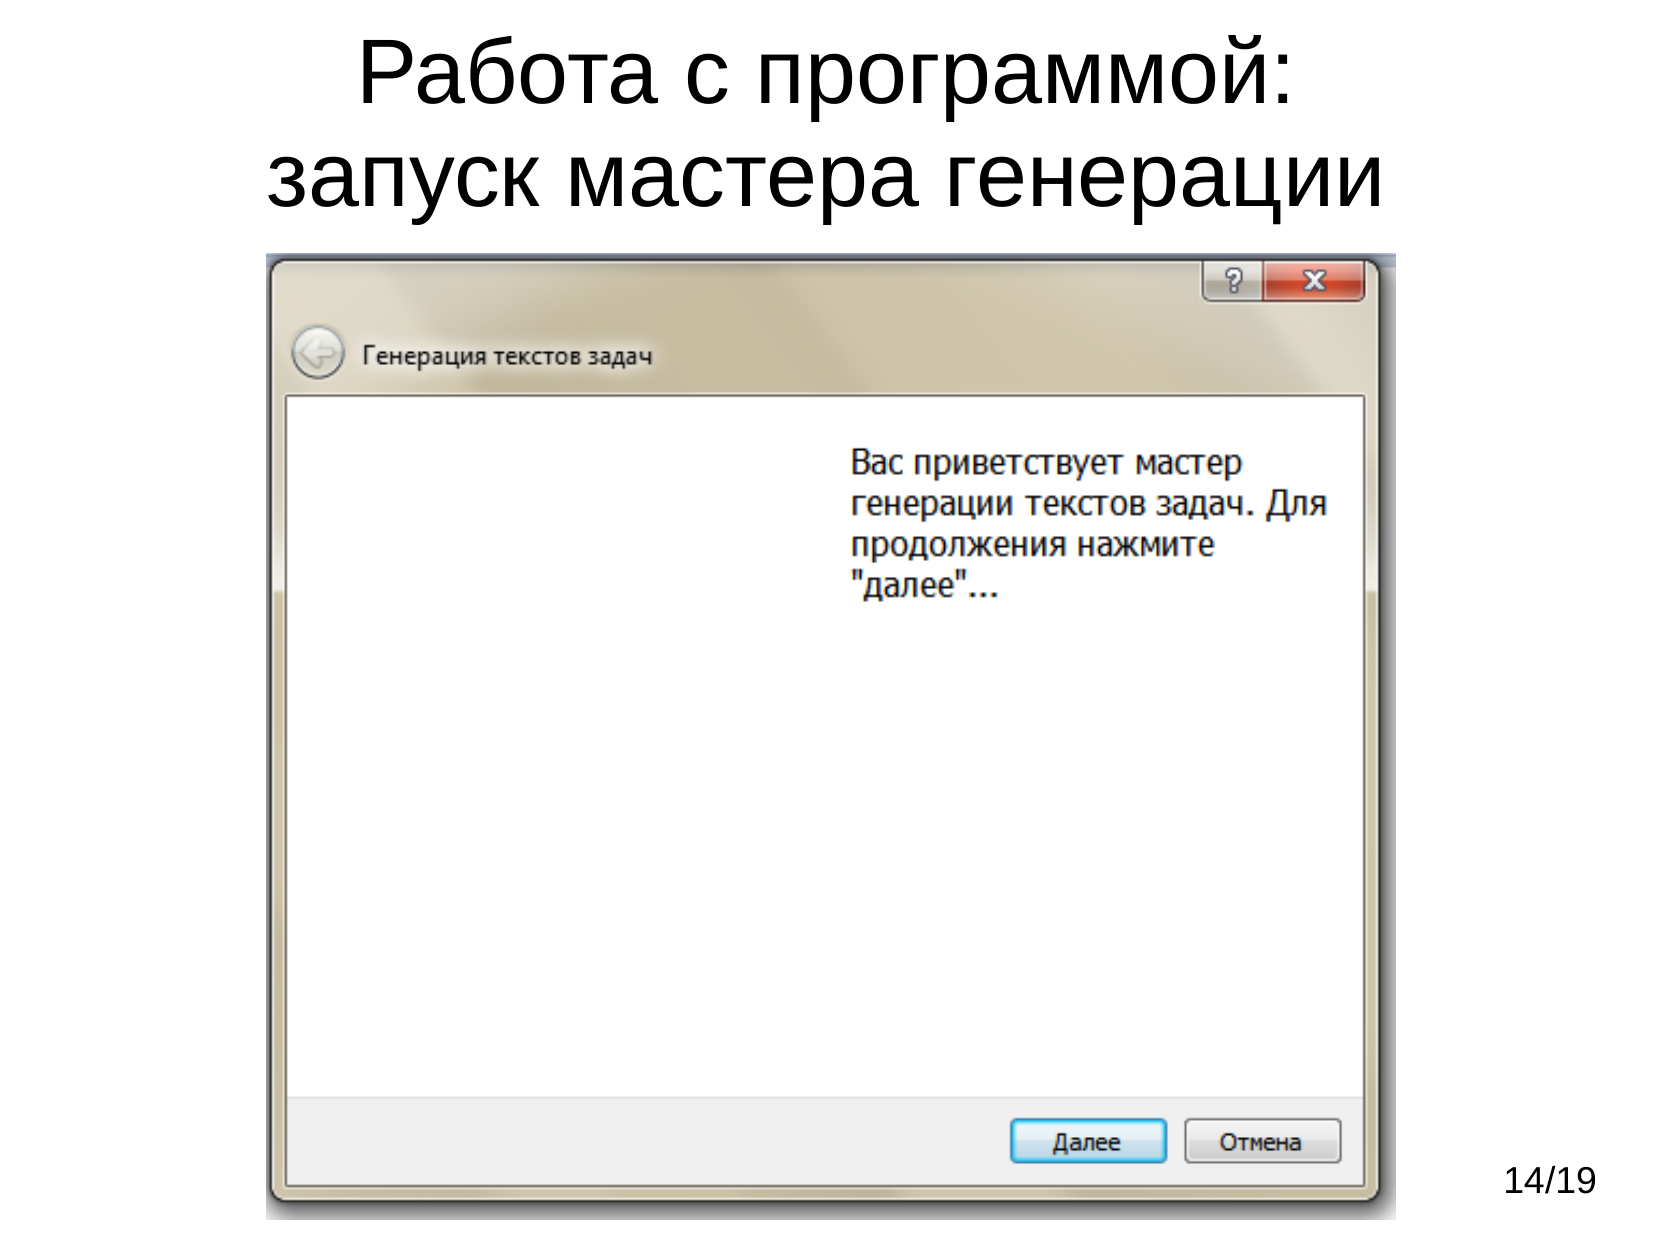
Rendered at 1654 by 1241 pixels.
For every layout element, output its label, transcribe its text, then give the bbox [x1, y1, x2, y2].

title Работа с программой: запуск мастера генерации [82, 19, 1571, 227]
picture [266, 253, 1396, 1220]
text_box <номер>/19 [1476, 1151, 1625, 1241]
